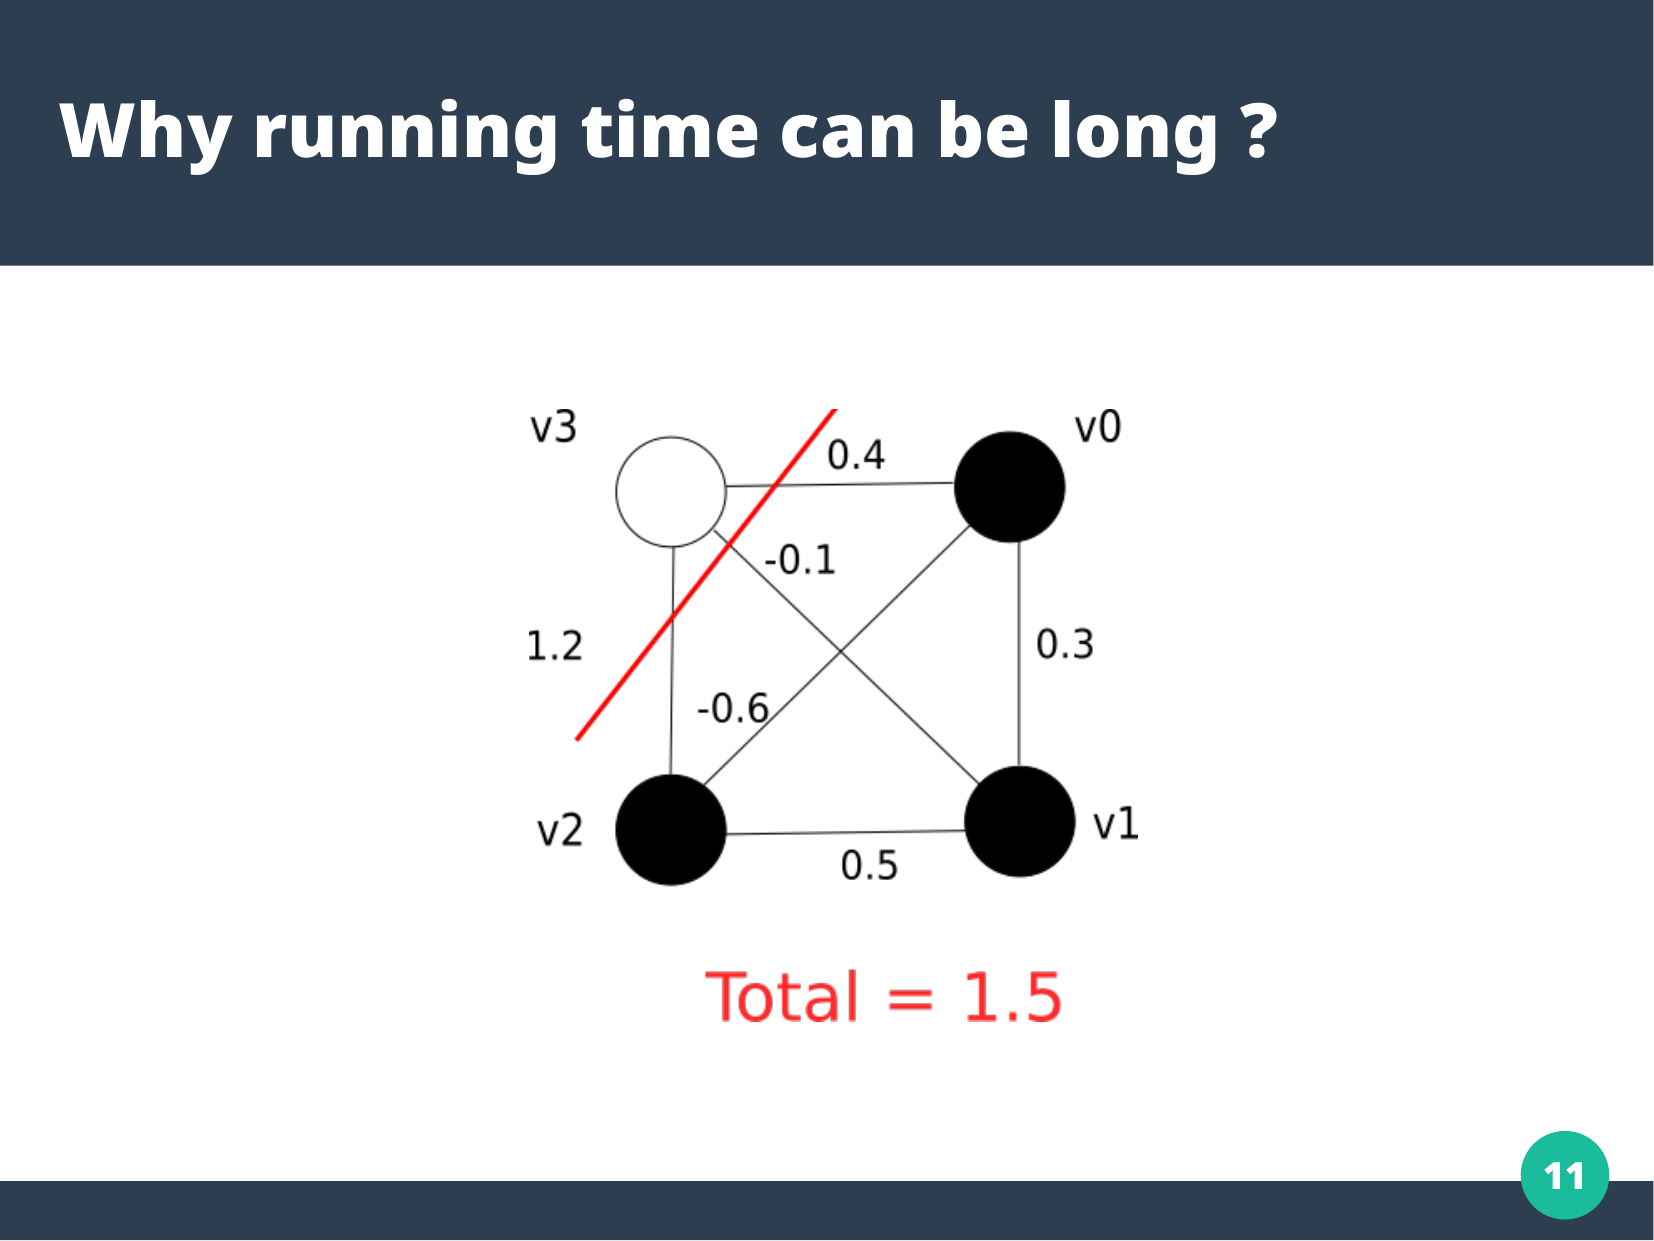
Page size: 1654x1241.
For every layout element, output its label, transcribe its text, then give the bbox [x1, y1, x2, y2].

title Why running time can be long ? [59, 49, 1595, 207]
picture [529, 409, 1138, 1022]
